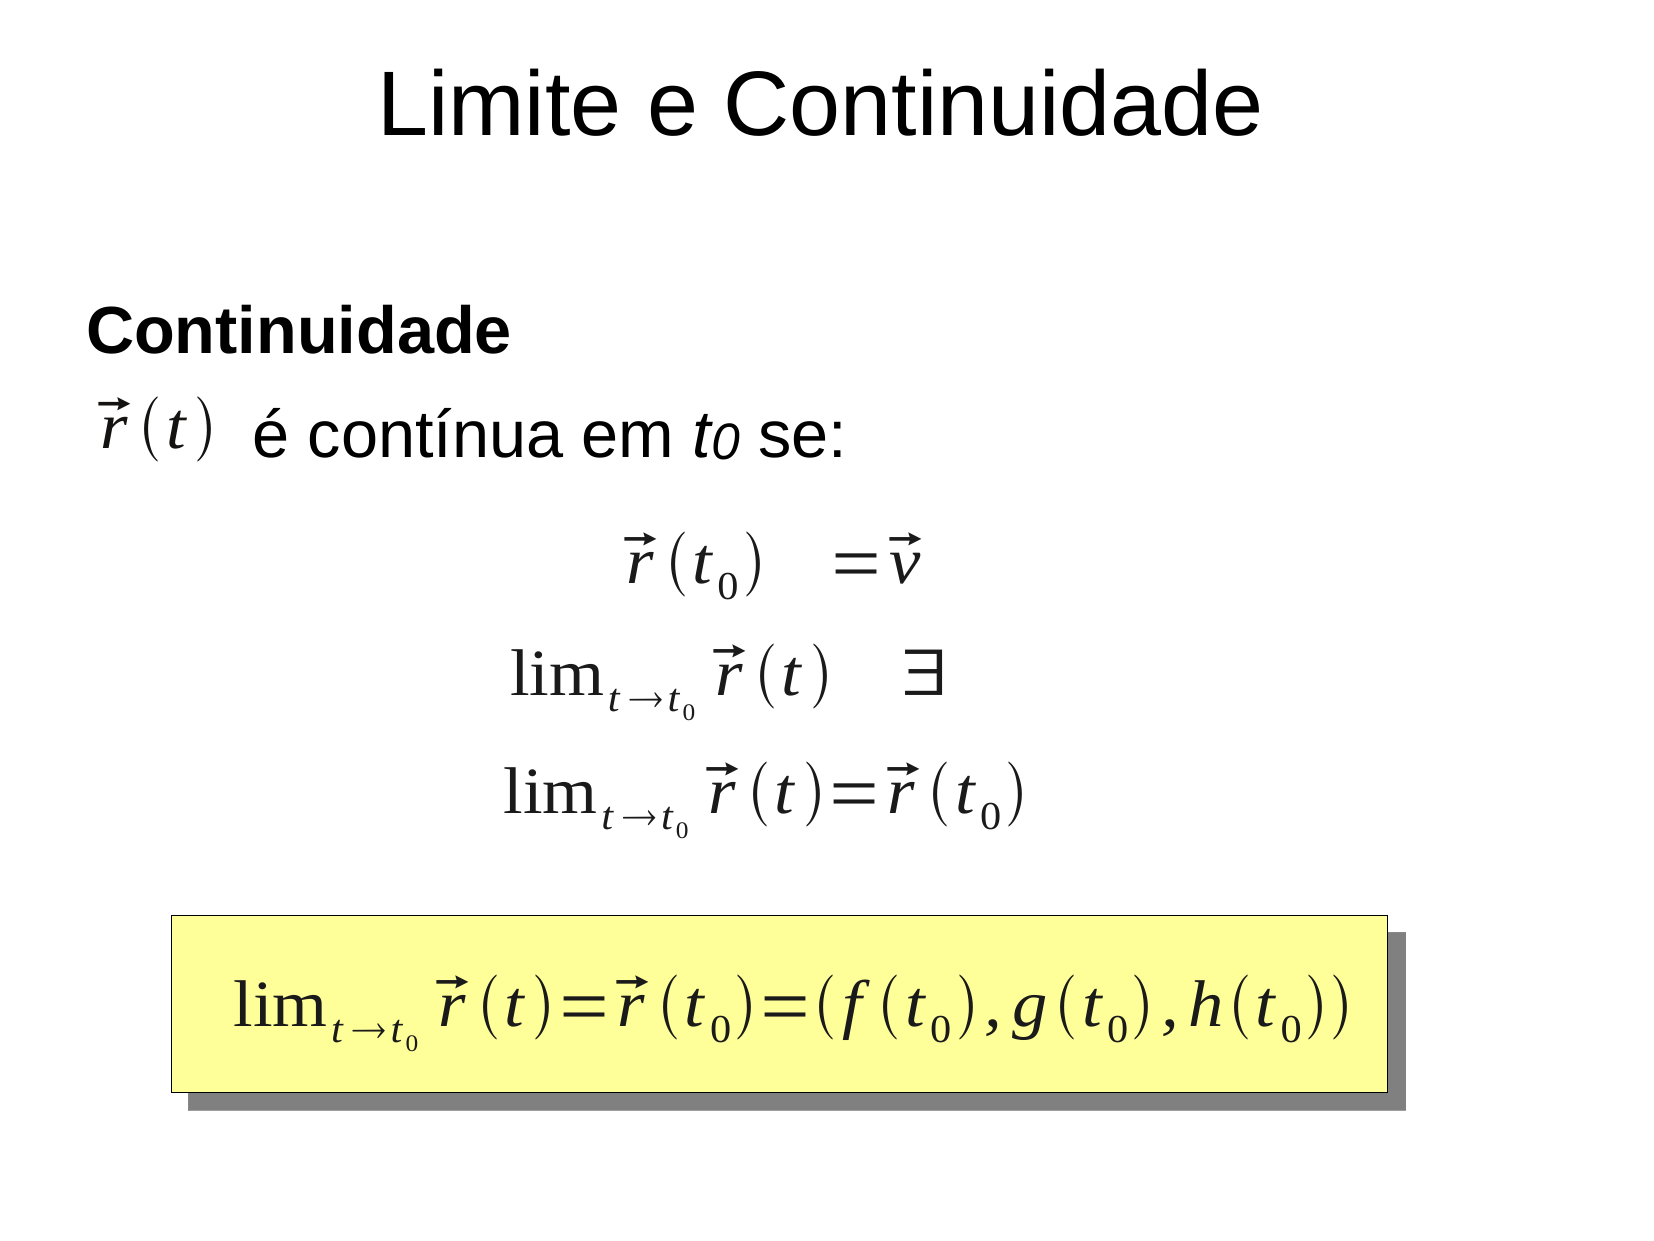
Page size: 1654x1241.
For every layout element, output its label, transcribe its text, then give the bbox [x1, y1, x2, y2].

chart [614, 524, 930, 609]
title Limite e Continuidade [77, 7, 1566, 200]
chart [495, 755, 1034, 845]
chart [88, 389, 223, 466]
chart [501, 637, 953, 727]
list Continuidade é contínua em t0 se: [85, 292, 1575, 1152]
chart [225, 967, 1359, 1058]
